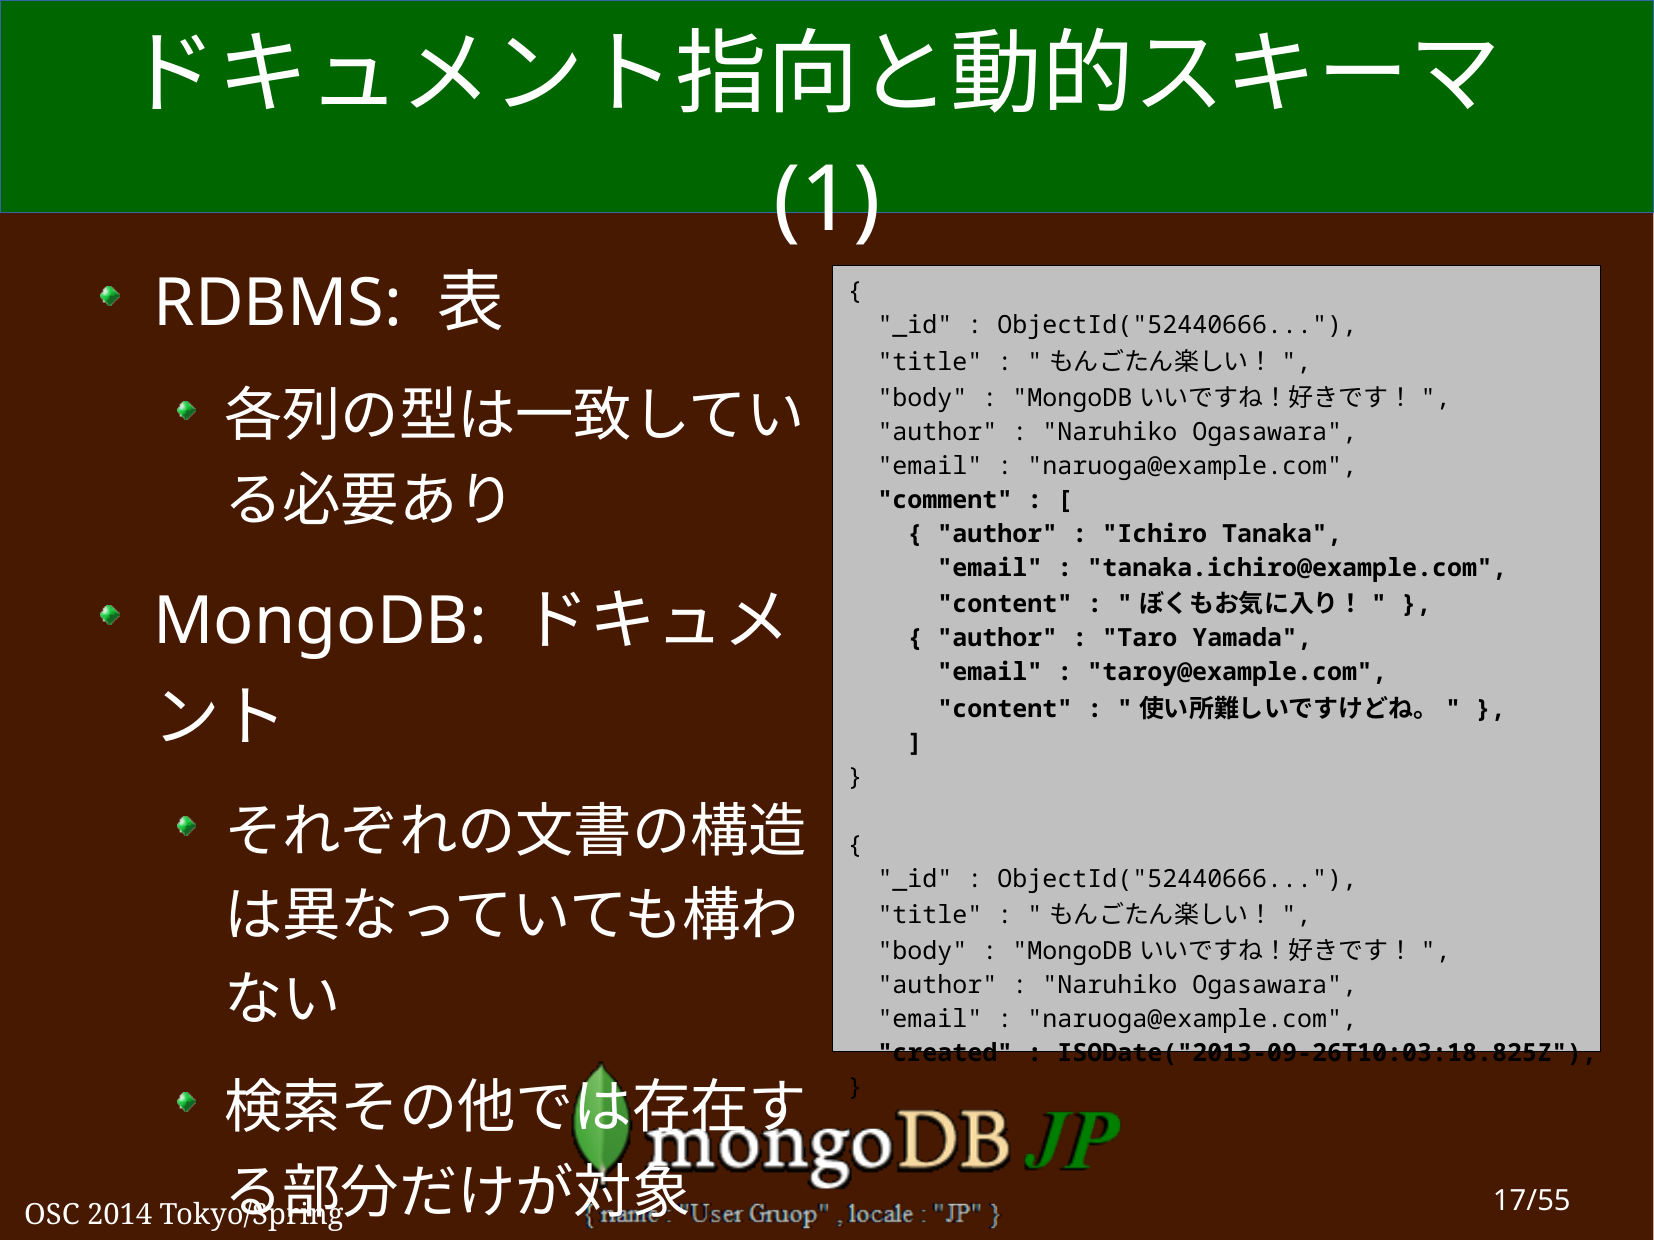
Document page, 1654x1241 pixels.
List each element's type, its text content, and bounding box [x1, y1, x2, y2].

title ドキュメント指向と動的スキーマ(1) [82, 49, 1571, 207]
picture [770, 1102, 781, 1113]
text_box { "_id" : ObjectId("52440666..."), "title" : "もんごたん楽しい！", "body" : "MongoDBいいですね！好きです！", "author" : "Naruhiko Ogasawara", "email" : "naruoga@example.com", "comment" : [ { "author" : "Ichiro Tanaka", "email" : "tanaka.ichiro@example.com", "content" : "ぼくもお気に入り！" }, { "author" : "Taro Yamada", "email" : "taroy@example.com", "content" : "使い所難しいですけどね。" }, ] } { "_id" : ObjectId("52440666..."), "title" : "もんごたん楽しい！", "body" : "MongoDBいいですね！好きです！", "author" : "Naruhiko Ogasawara", "email" : "naruoga@example.com", "created" : ISODate("2013-09-26T10:03:18.825Z"), } [832, 265, 1601, 1052]
picture [566, 1058, 1140, 1241]
picture [599, 1115, 612, 1125]
picture [177, 1092, 196, 1112]
list RDBMS: 表 各列の型は一致している必要あり MongoDB: ドキュメント それぞれの文書の構造は異なっていても構わない 検索その他では存在する部分だけが対象 ドキュメントの集まりを「コレクション」と呼ぶ [82, 247, 809, 1090]
